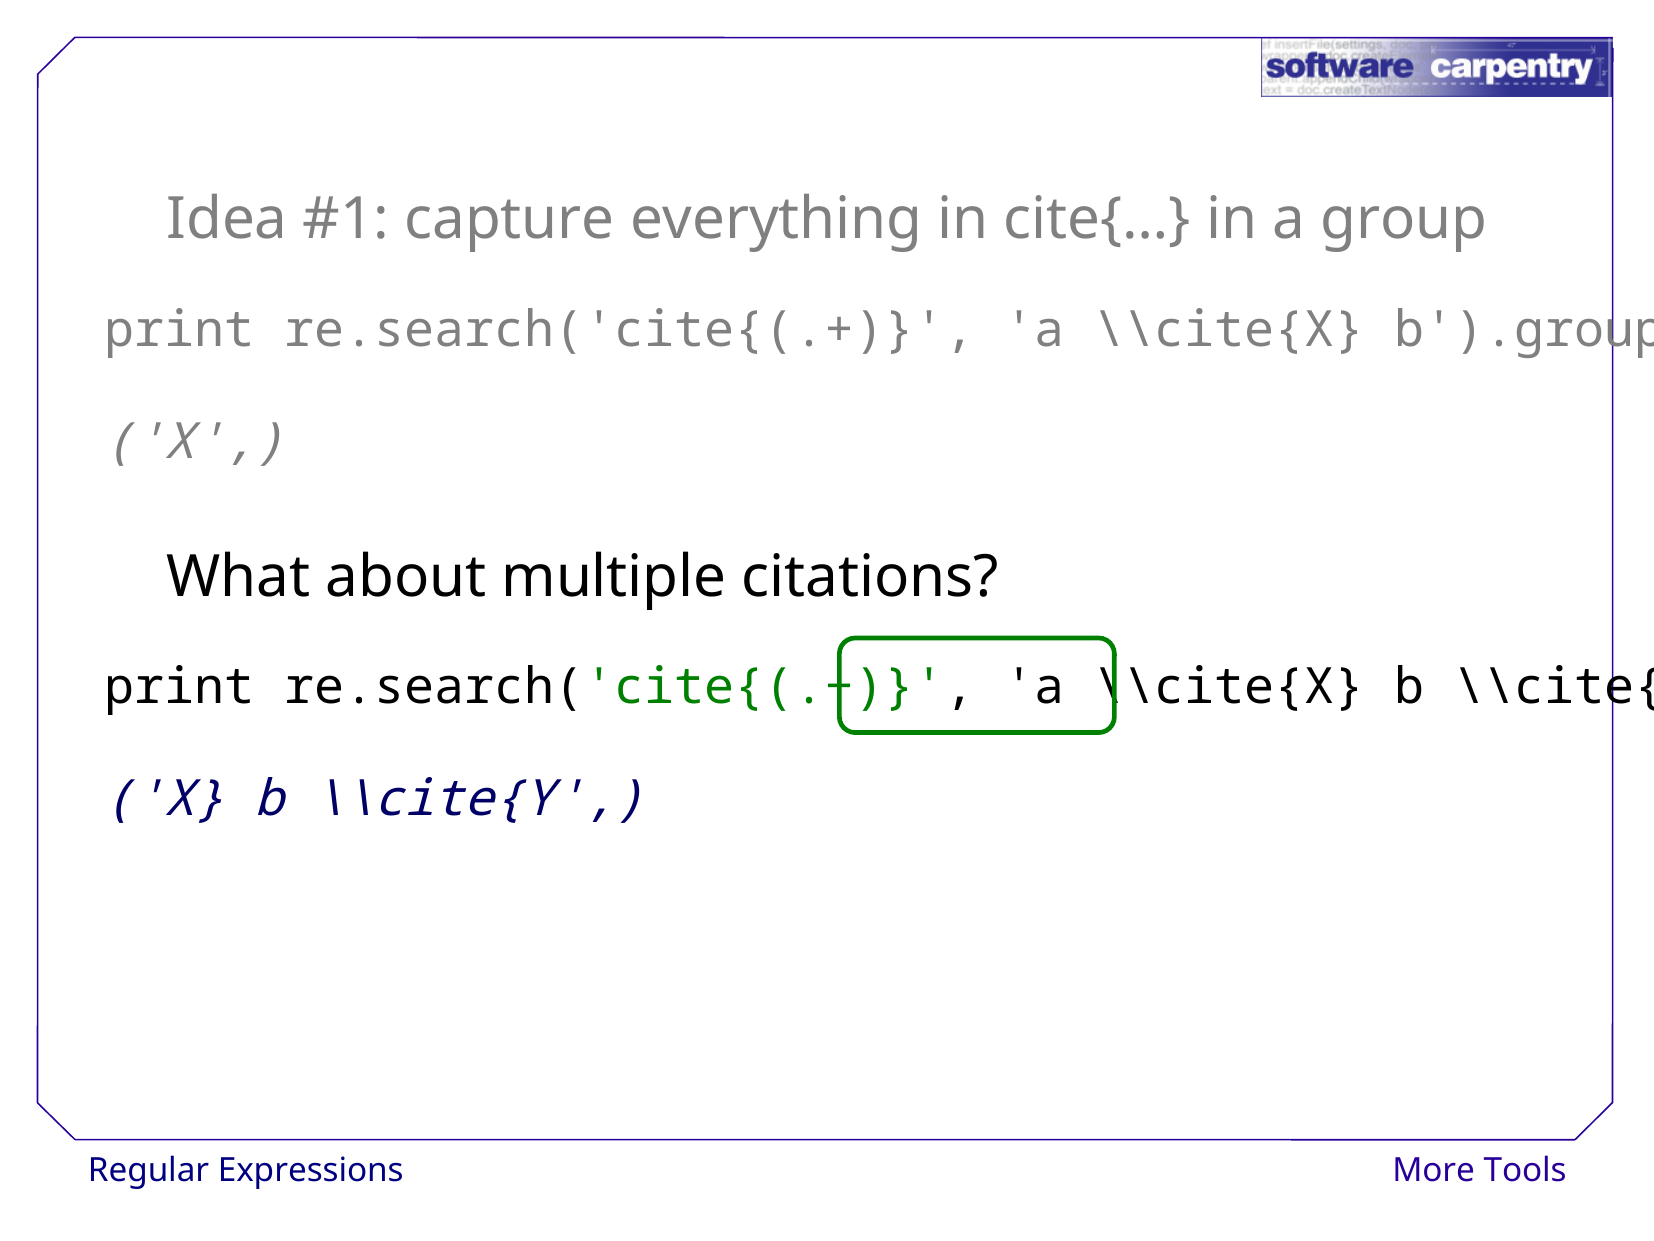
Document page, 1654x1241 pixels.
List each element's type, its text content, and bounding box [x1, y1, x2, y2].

text_box print re.search('cite{(.+)}', 'a \\cite{X} b \\cite{Y} c').groups() ('X} b \\cite{Y',) [89, 652, 1511, 840]
text_box Idea #1: capture everything in cite{…} in a group [151, 138, 1530, 259]
text_box What about multiple citations? [151, 495, 1530, 616]
picture [1261, 39, 1613, 97]
text_box print re.search('cite{(.+)}', 'a \\cite{X} b').groups() ('X',) [89, 294, 1512, 483]
text_box print re.search('cite{(.+)}', 'a \\cite{X} b \\cite{Y} c').groups() ('X} b \\cite{Y',) [842, 652, 1112, 730]
